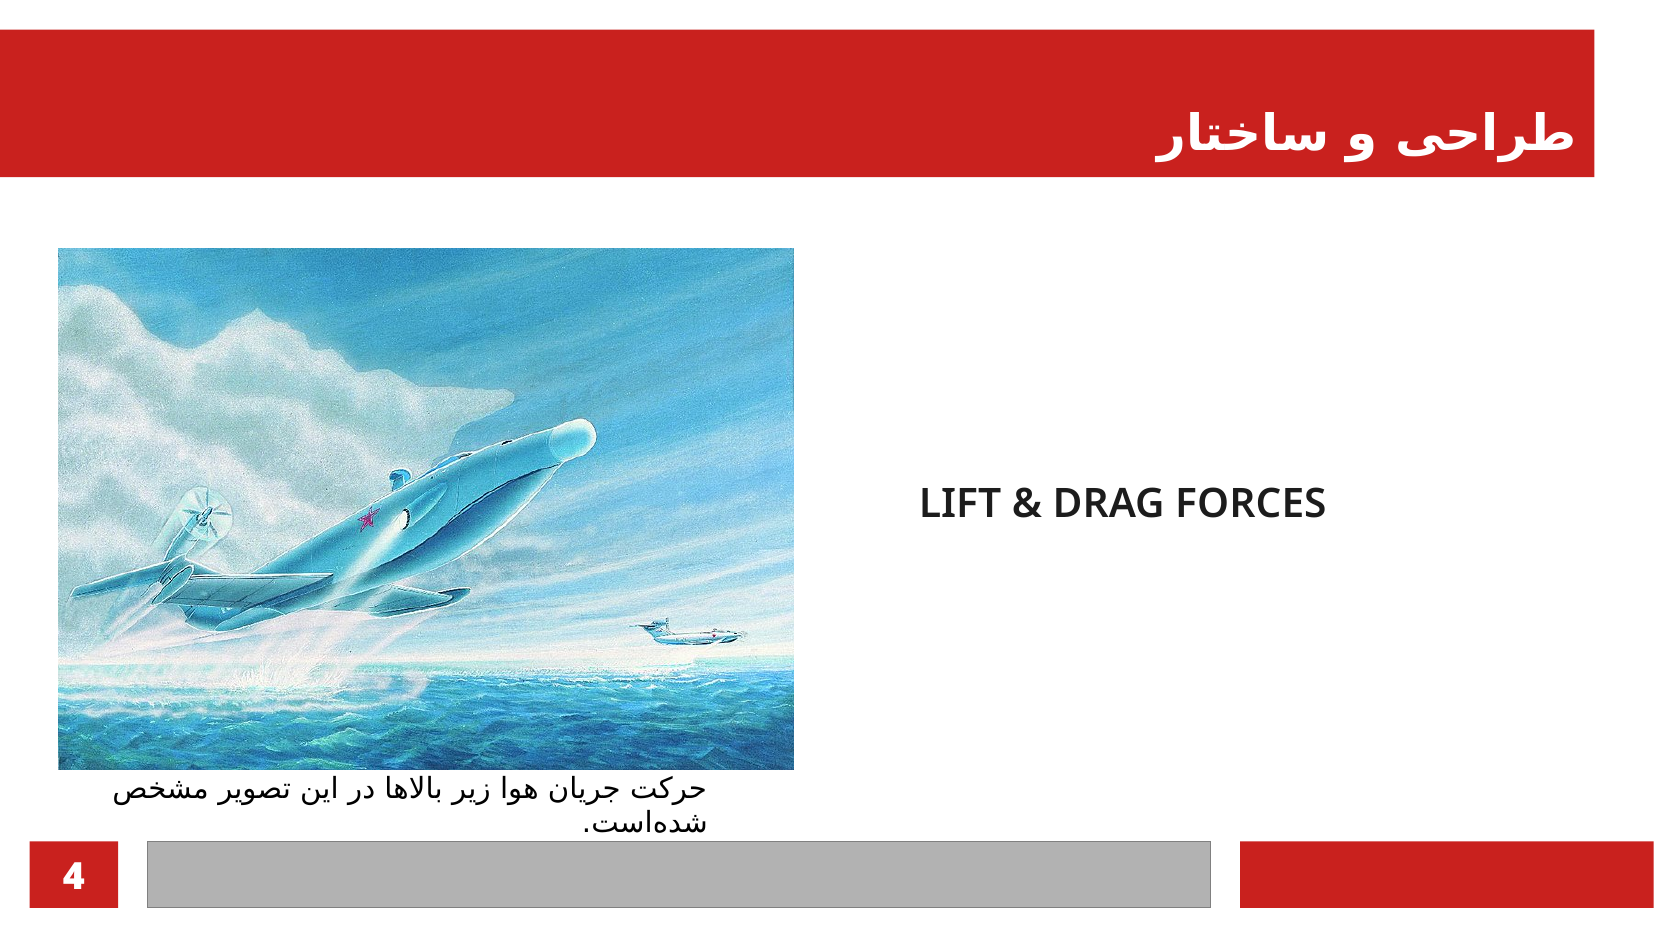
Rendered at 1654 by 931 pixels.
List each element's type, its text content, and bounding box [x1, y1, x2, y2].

list LIFT & DRAG FORCES [918, 474, 1654, 931]
title طراحی و ساختار [59, 44, 1595, 163]
text_box حرکت جریان هوا زیر بالاها در این تصویر مشخص شده‌است. [97, 763, 857, 826]
picture [58, 248, 794, 770]
